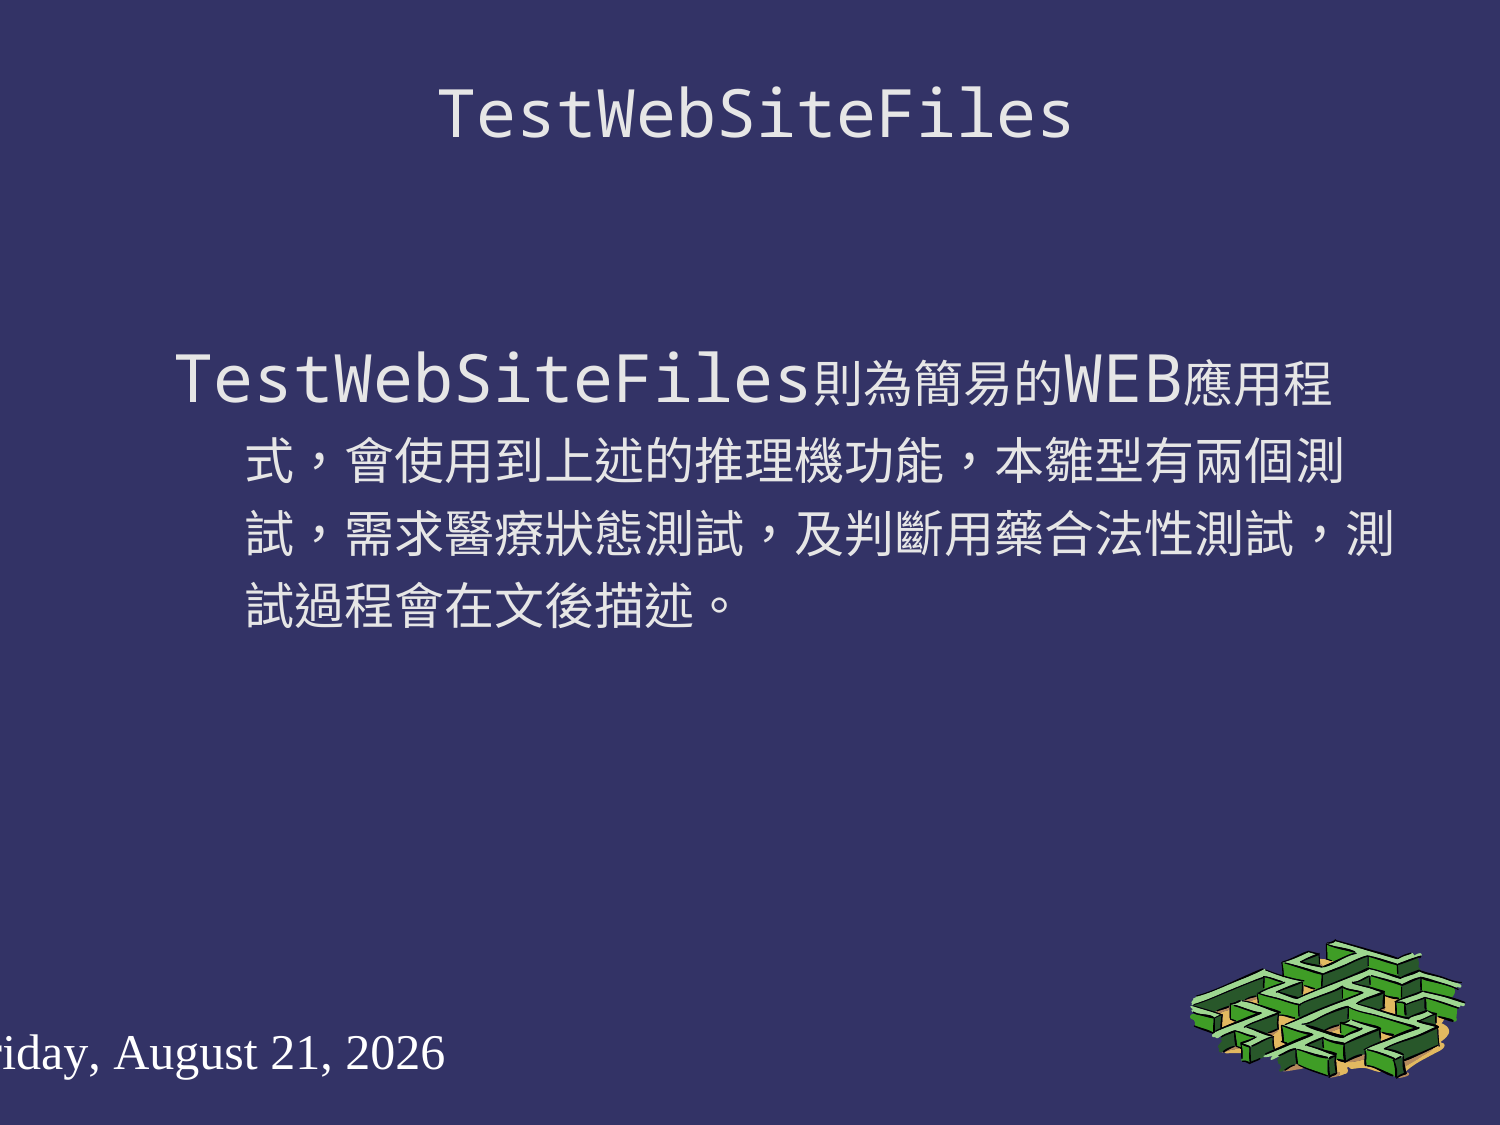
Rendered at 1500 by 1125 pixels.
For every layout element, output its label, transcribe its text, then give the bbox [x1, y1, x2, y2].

list TestWebSiteFiles則為簡易的WEB應用程式，會使用到上述的推理機功能，本雛型有兩個測試，需求醫療狀態測試，及判斷用藥合法性測試，測試過程會在文後描述。 [161, 330, 1424, 1025]
title TestWebSiteFiles [110, 24, 1392, 198]
